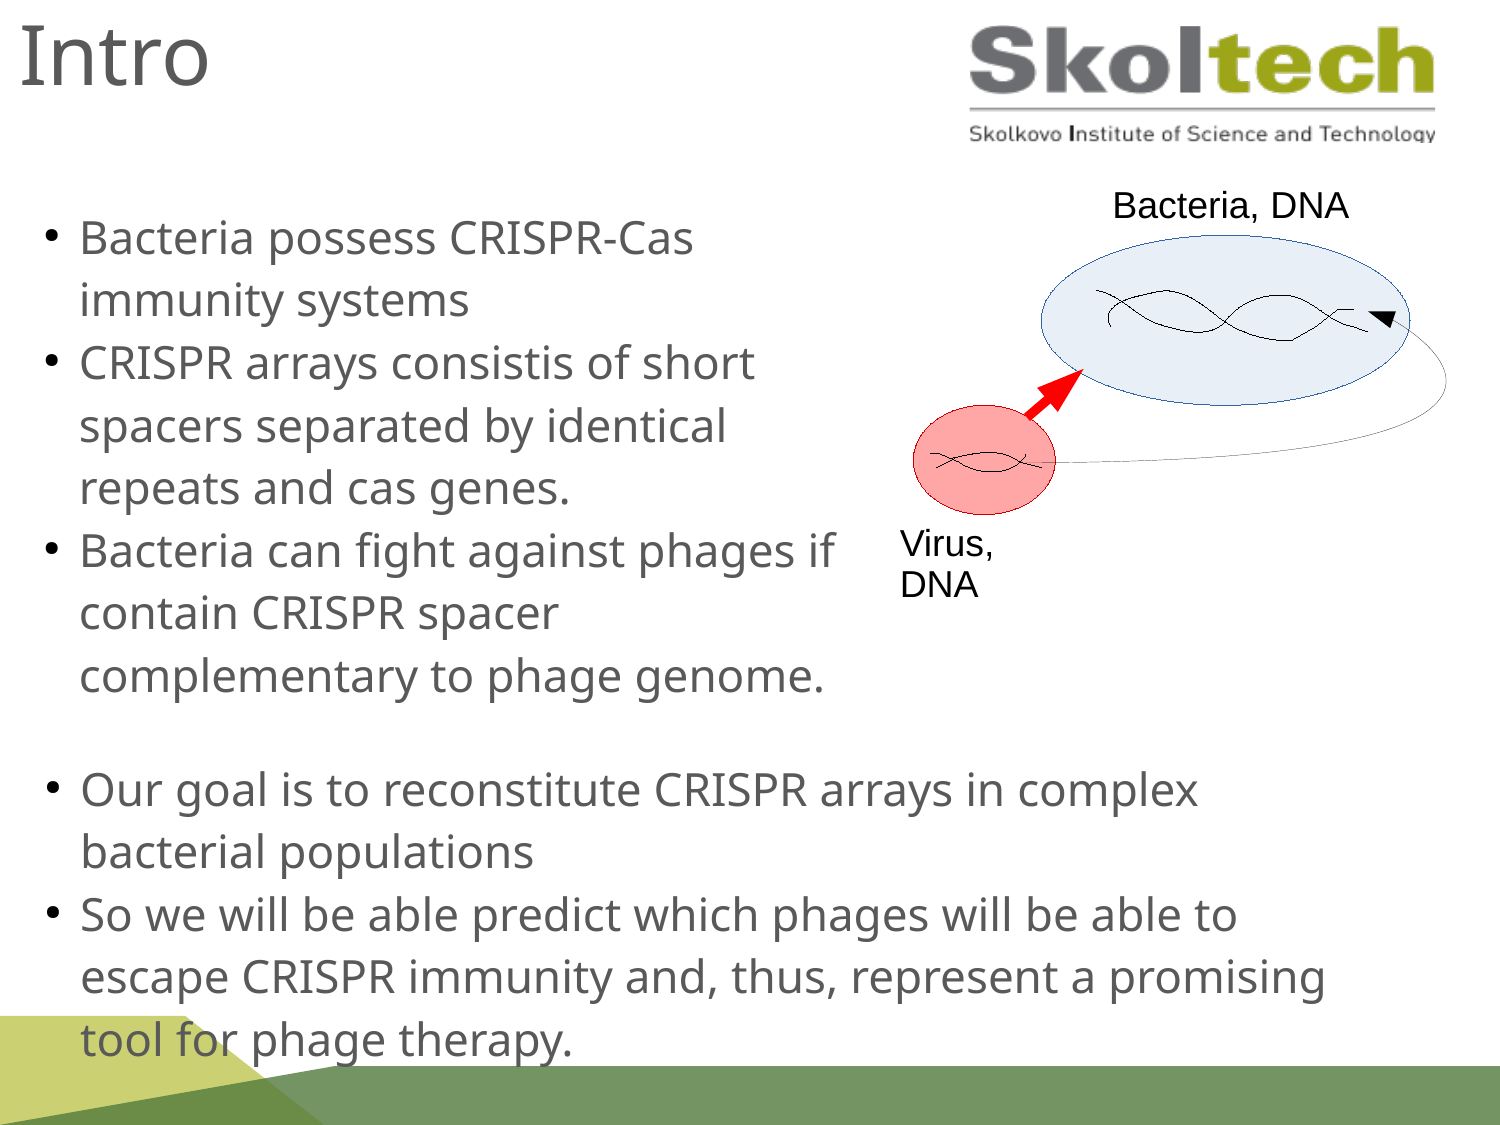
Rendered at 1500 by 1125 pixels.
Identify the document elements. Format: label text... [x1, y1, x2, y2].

title Intro [4, 0, 391, 105]
text_box [1041, 259, 1411, 406]
text_box Our goal is to reconstitute CRISPR arrays in complex bacterial populations So we will be able predict which phages will be able to escape CRISPR immunity and, thus, represent a promising tool for phage therapy. [30, 750, 1411, 1051]
text_box [913, 405, 1056, 514]
text_box Bacteria, DNA [1097, 177, 1441, 276]
text_box Virus, DNA [885, 514, 1098, 660]
text_box Bacteria possess CRISPR-Cas immunity systems CRISPR arrays consistis of short spacers separated by identical repeats and cas genes. Bacteria can fight against phages if contain CRISPR spacer complementary to phage genome. [28, 135, 859, 737]
